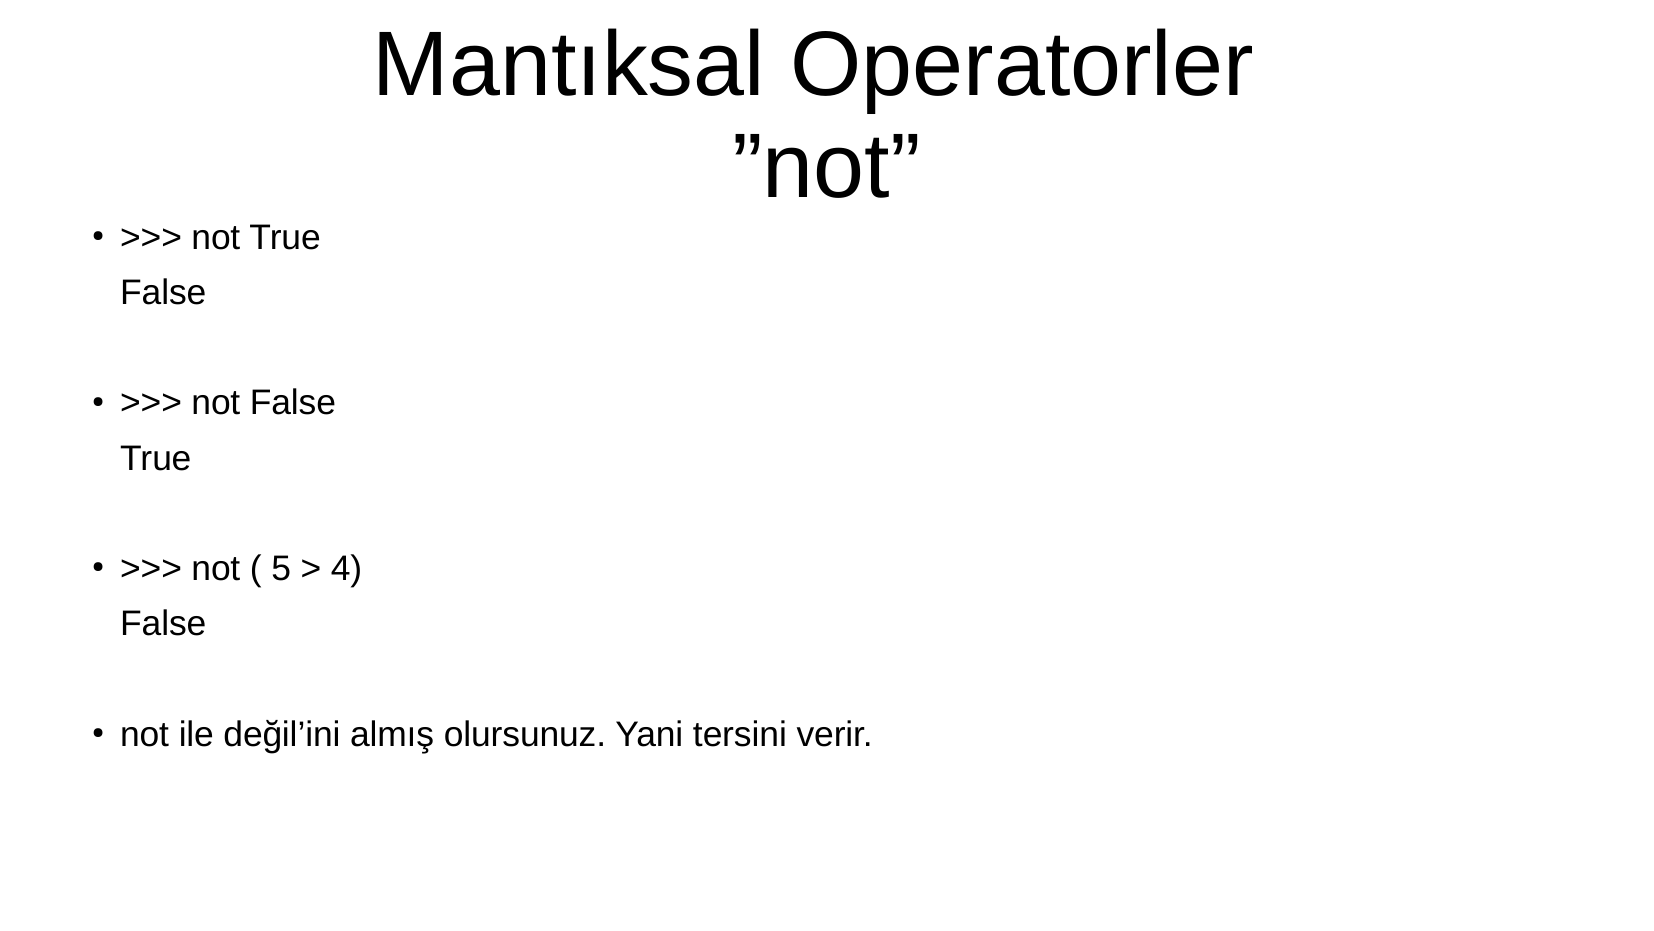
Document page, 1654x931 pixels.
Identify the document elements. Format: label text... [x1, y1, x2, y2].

list >>> not True False >>> not False True >>> not ( 5 > 4) False not ile değil’ini almış olursunuz. Yani tersini verir. [82, 217, 1571, 758]
title Mantıksal Operatorler ”not” [82, 12, 1571, 217]
